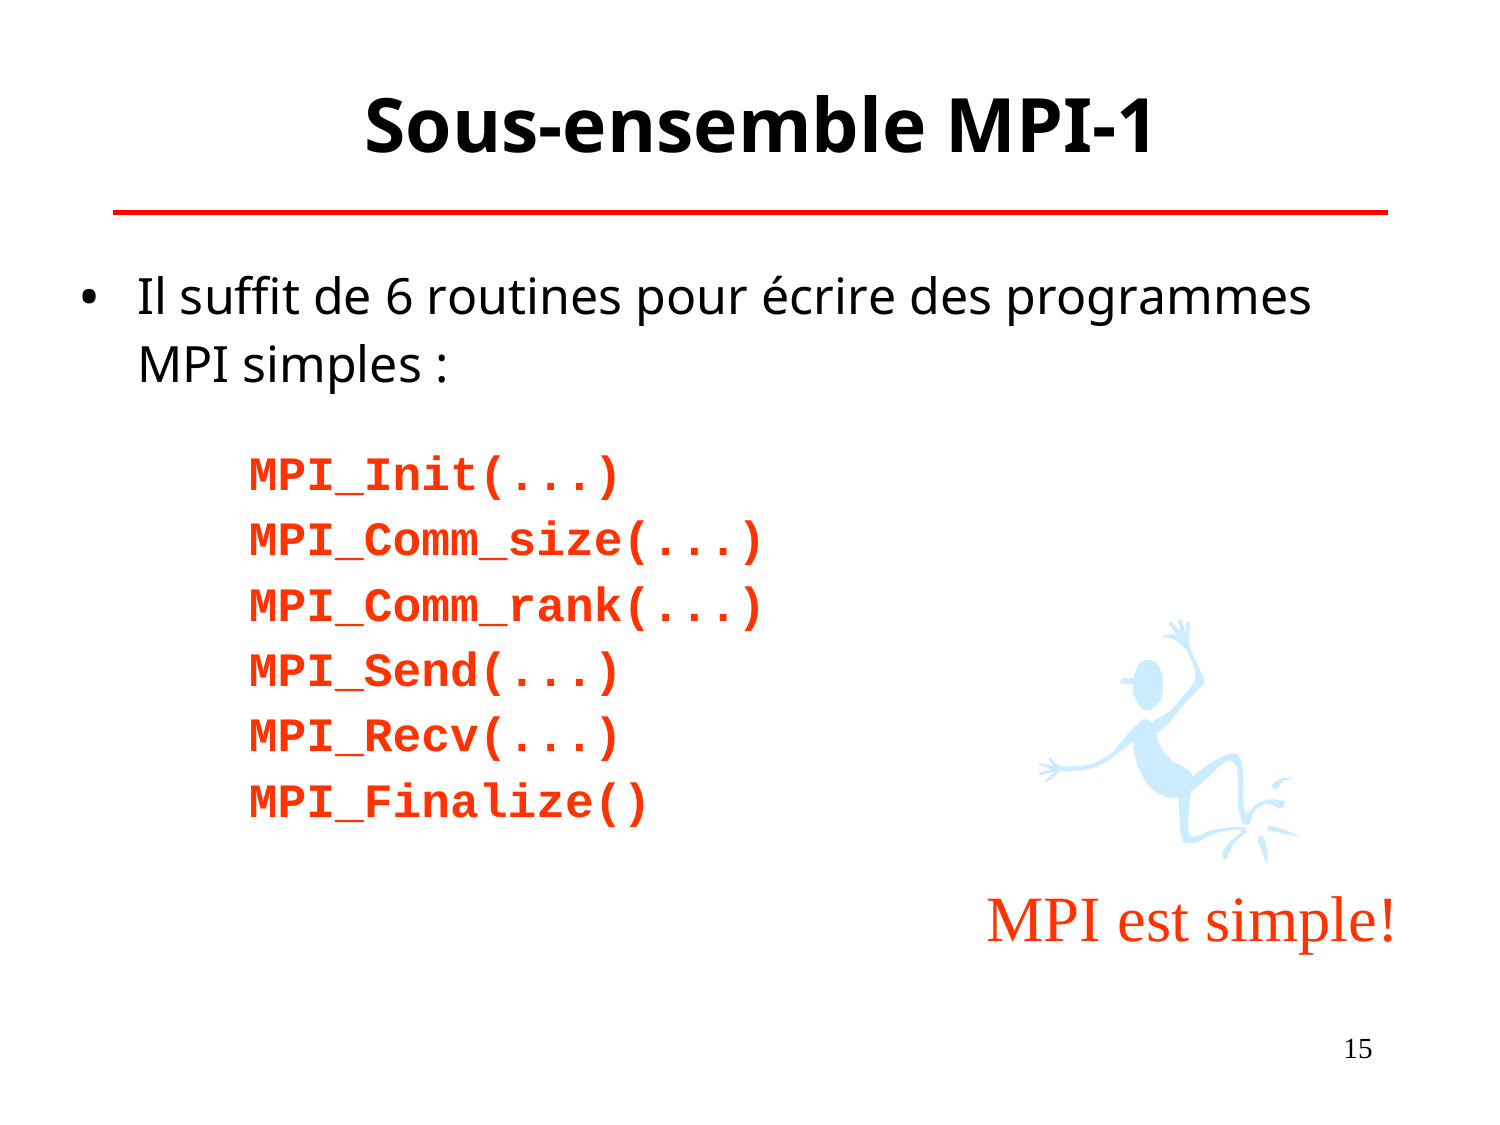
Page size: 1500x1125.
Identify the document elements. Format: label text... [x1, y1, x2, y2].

chart [1038, 619, 1301, 865]
title Sous-ensemble MPI-1 [125, 29, 1401, 217]
text_box MPI_Init(...) MPI_Comm_size(...) MPI_Comm_rank(...) MPI_Send(...) MPI_Recv(...) MPI_Finalize() [234, 432, 782, 839]
text_box MPI est simple! [972, 876, 1414, 963]
list Il suffit de 6 routines pour écrire des programmes MPI simples : [66, 253, 1347, 441]
